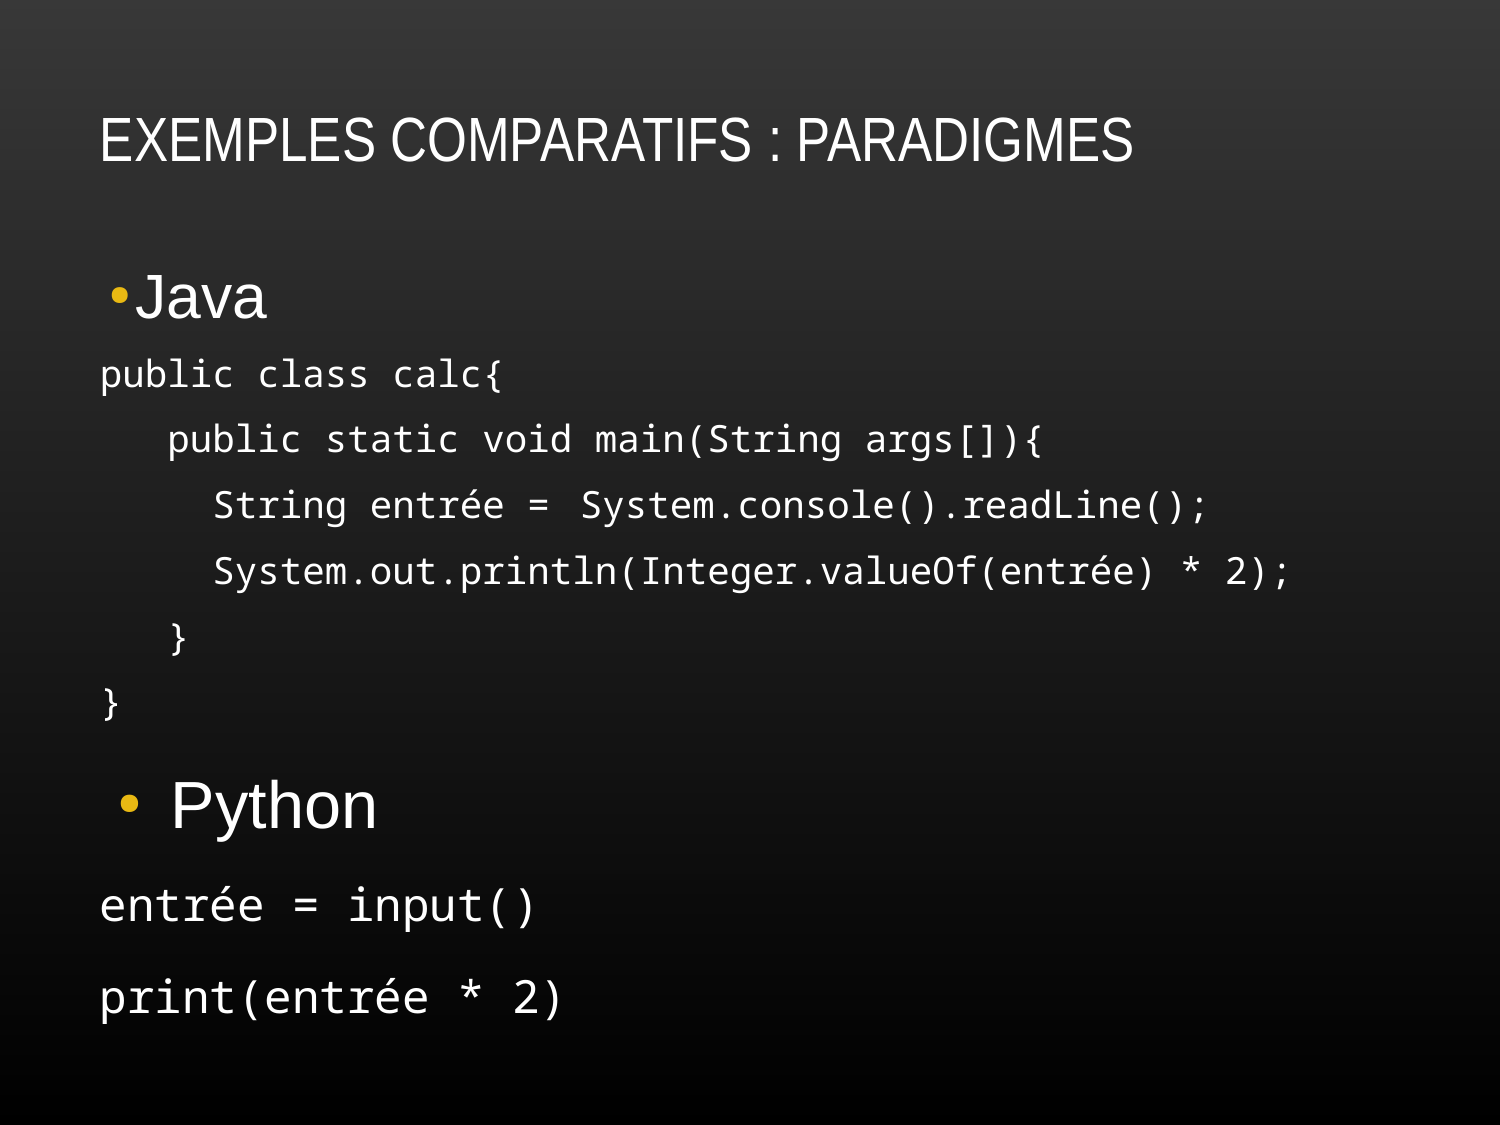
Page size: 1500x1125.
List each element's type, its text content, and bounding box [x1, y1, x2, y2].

list Python entrée = input() print(entrée * 2) [99, 768, 1400, 1123]
title Exemples comparatifs : paradigmes [99, 45, 1400, 233]
list Java public class calc{ public static void main(String args[]){ String entrée = System.console().readLine(); System.out.println(Integer.valueOf(entrée) * 2); } } [99, 262, 1489, 733]
